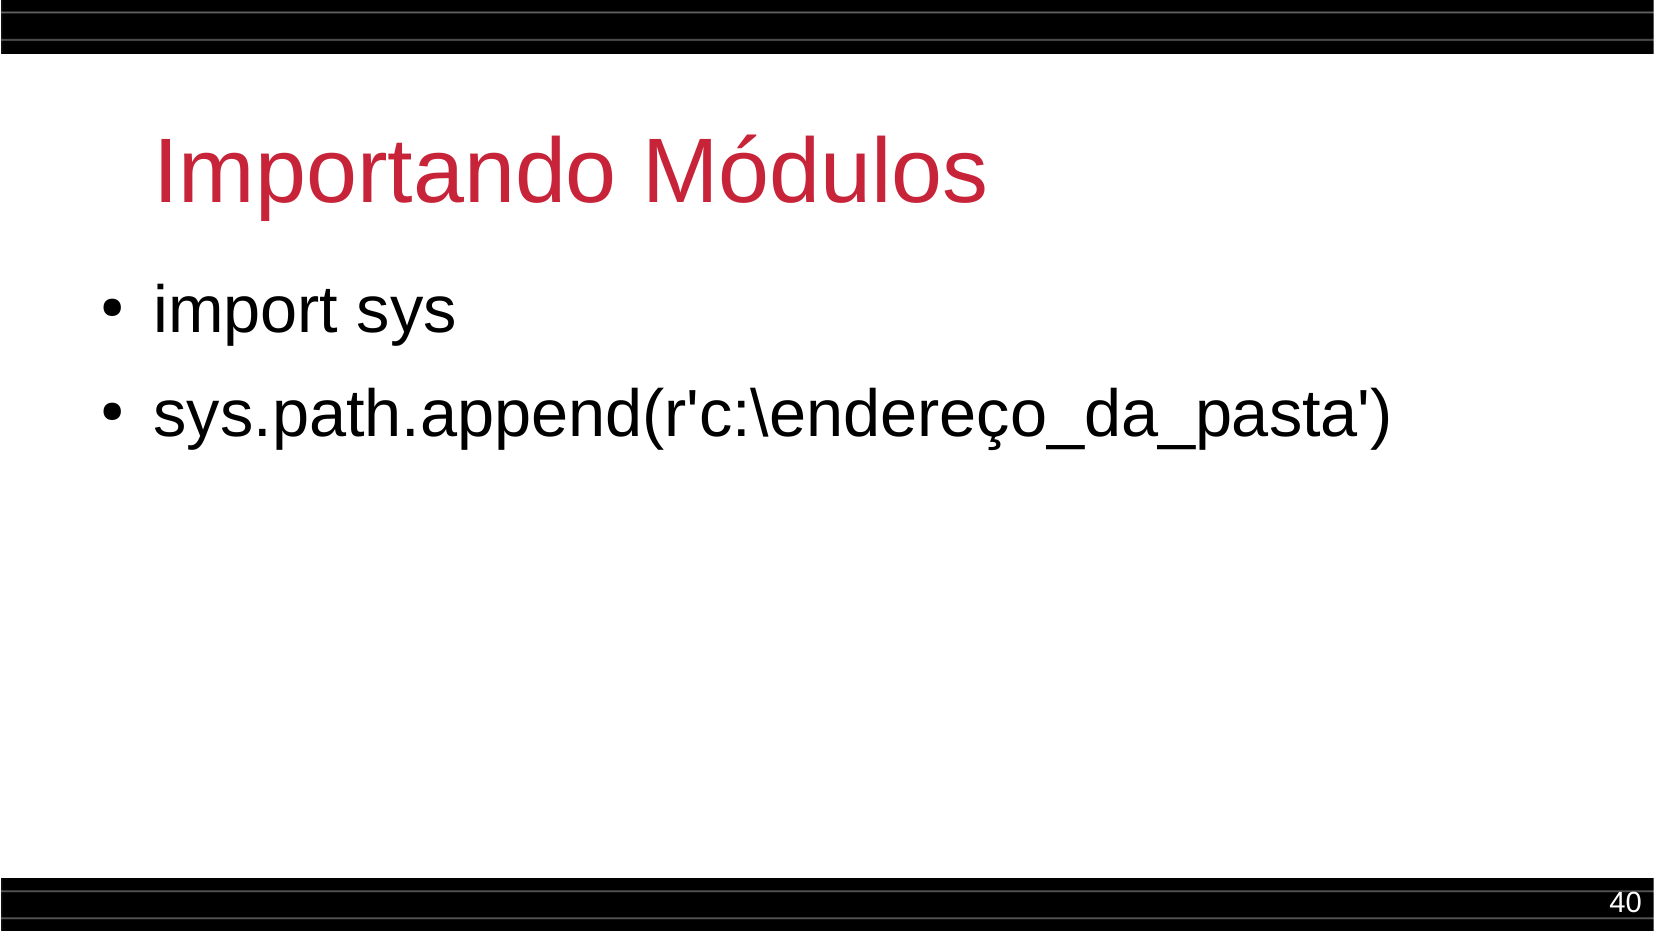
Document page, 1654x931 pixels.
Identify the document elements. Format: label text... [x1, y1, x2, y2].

title Importando Módulos [82, 92, 1571, 249]
picture [1, 0, 1654, 54]
list import sys sys.path.append(r'c:\endereço_da_pasta') [82, 271, 1571, 758]
picture [1, 878, 1654, 931]
